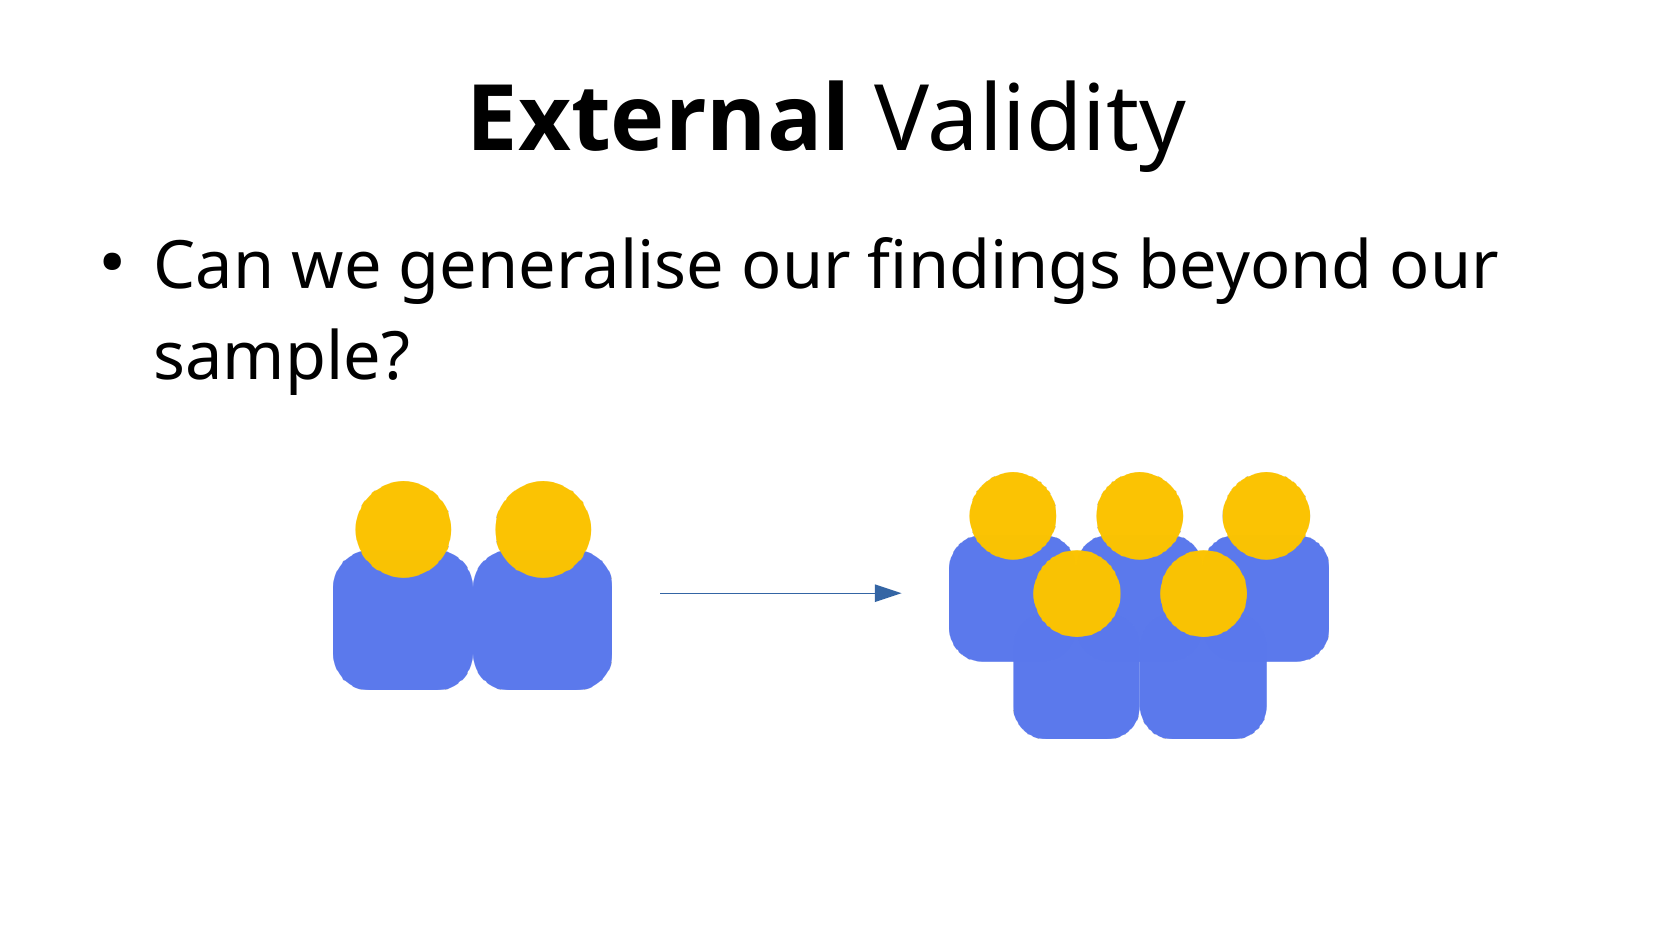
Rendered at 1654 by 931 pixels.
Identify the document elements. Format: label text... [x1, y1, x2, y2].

picture [949, 472, 1329, 739]
picture [333, 481, 612, 690]
title External Validity [82, 37, 1571, 193]
list Can we generalise our findings beyond our sample? [82, 217, 1571, 758]
